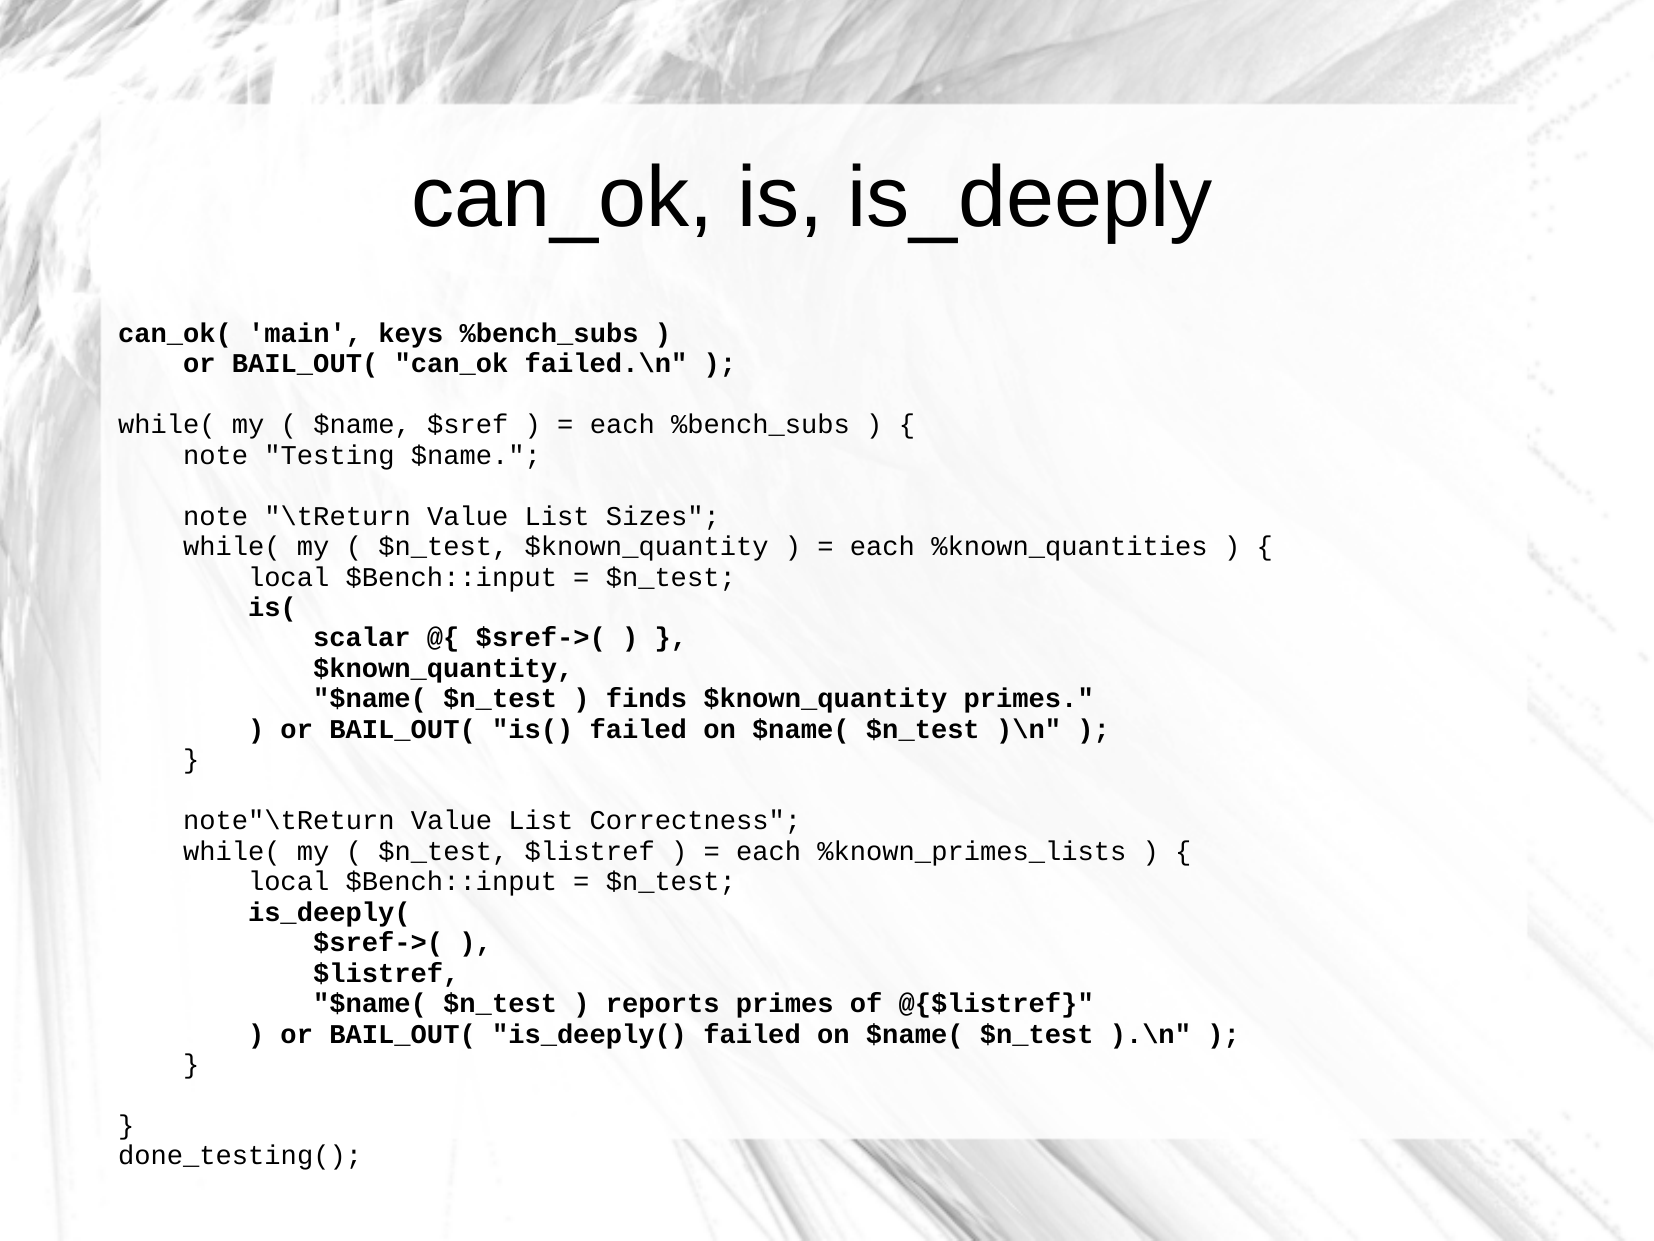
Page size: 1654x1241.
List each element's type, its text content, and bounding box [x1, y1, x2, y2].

title can_ok, is, is_deeply [118, 112, 1506, 281]
picture [0, 0, 1654, 1241]
list can_ok( 'main', keys %bench_subs ) or BAIL_OUT( "can_ok failed.\n" ); while( my ( $name, $sref ) = each %bench_subs ) { note "Testing $name."; note "\tReturn Value List Sizes"; while( my ( $n_test, $known_quantity ) = each %known_quantities ) { local $Bench::input = $n_test; is( scalar @{ $sref->( ) }, $known_quantity, "$name( $n_test ) finds $known_quantity primes." ) or BAIL_OUT( "is() failed on $name( $n_test )\n" ); } note"\tReturn Value List Correctness"; while( my ( $n_test, $listref ) = each %known_primes_lists ) { local $Bench::input = $n_test; is_deeply( $sref->( ), $listref, "$name( $n_test ) reports primes of @{$listref}" ) or BAIL_OUT( "is_deeply() failed on $name( $n_test ).\n" ); } } done_testing(); [118, 319, 1571, 1179]
